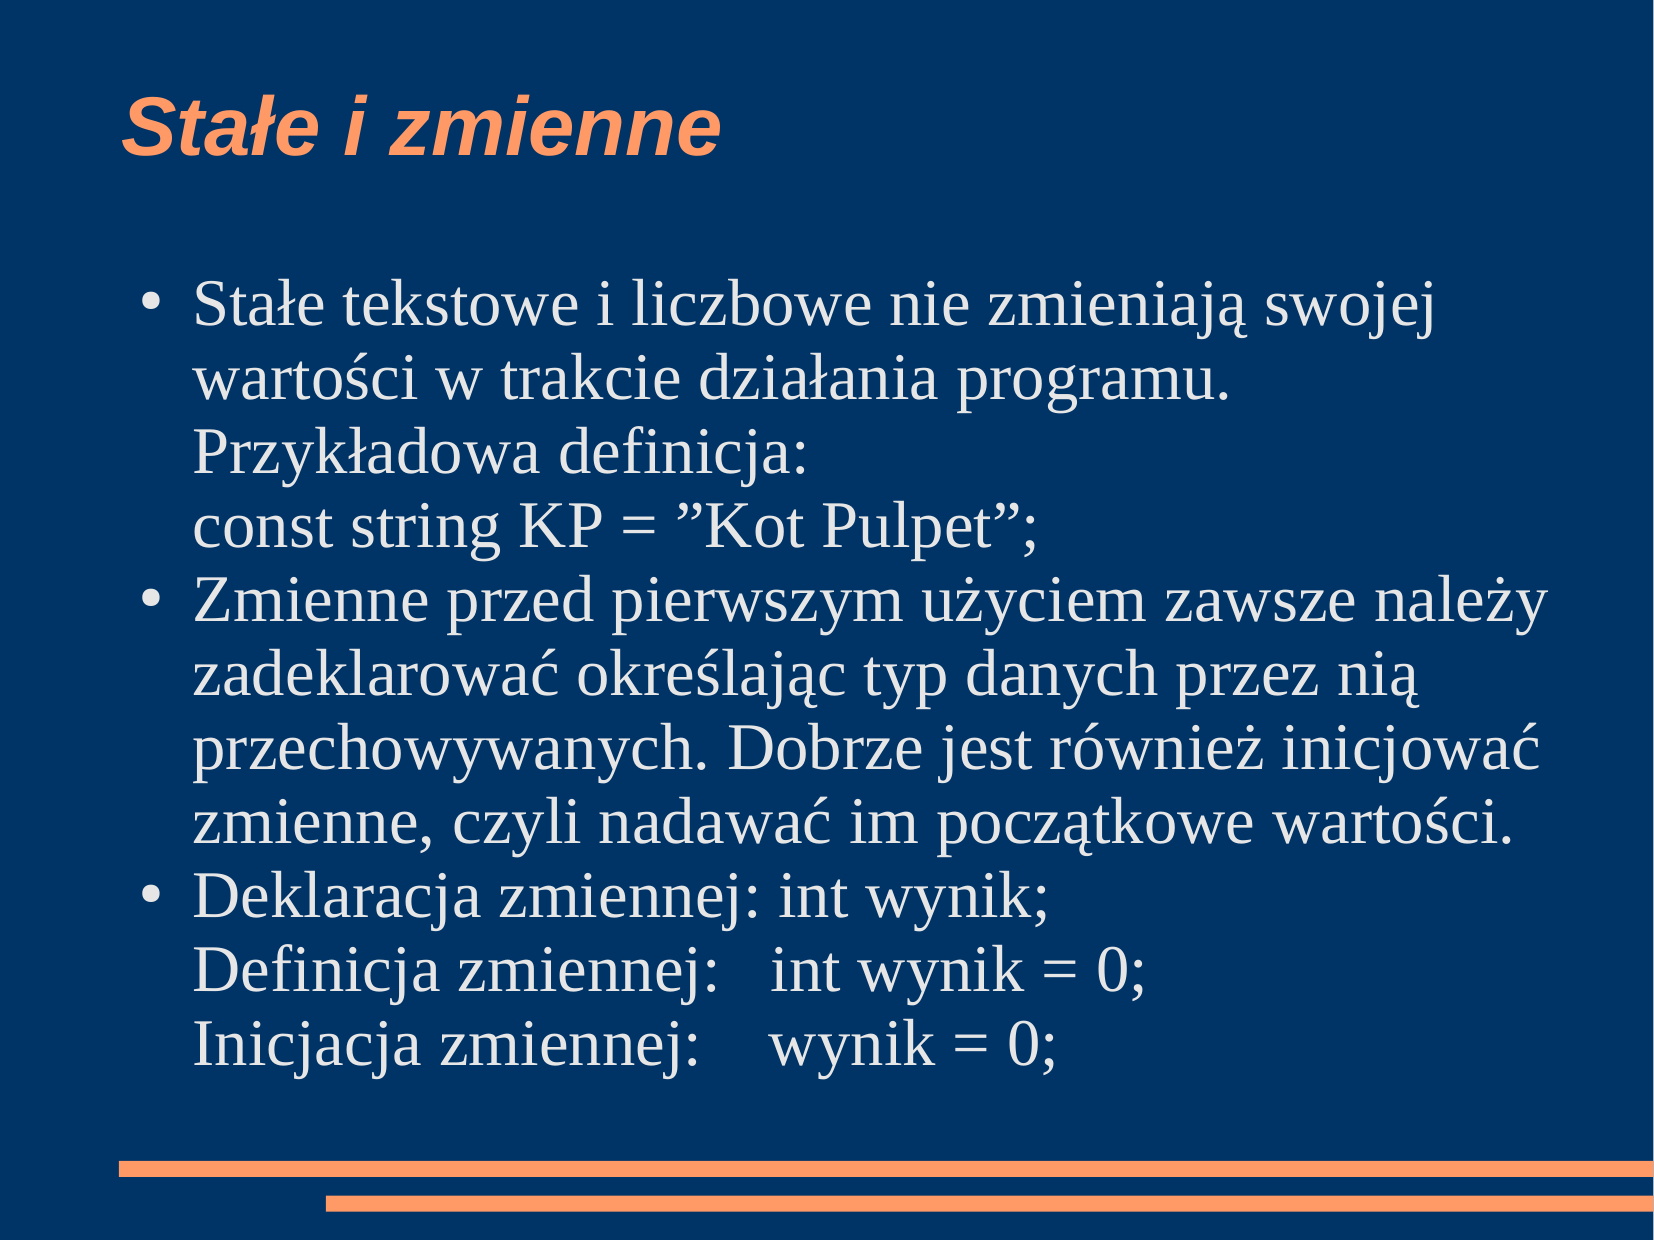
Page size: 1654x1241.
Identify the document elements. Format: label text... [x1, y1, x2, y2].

title Stałe i zmienne [121, 46, 1152, 207]
list Stałe tekstowe i liczbowe nie zmieniają swojej wartości w trakcie działania programu. Przykładowa definicja: const string KP = ”Kot Pulpet”; Zmienne przed pierwszym użyciem zawsze należy zadeklarować określając typ danych przez nią przechowywanych. Dobrze jest również inicjować zmienne, czyli nadawać im początkowe wartości. Deklaracja zmiennej: int wynik; Definicja zmiennej: int wynik = 0; Inicjacja zmiennej: wynik = 0; [121, 265, 1561, 1093]
